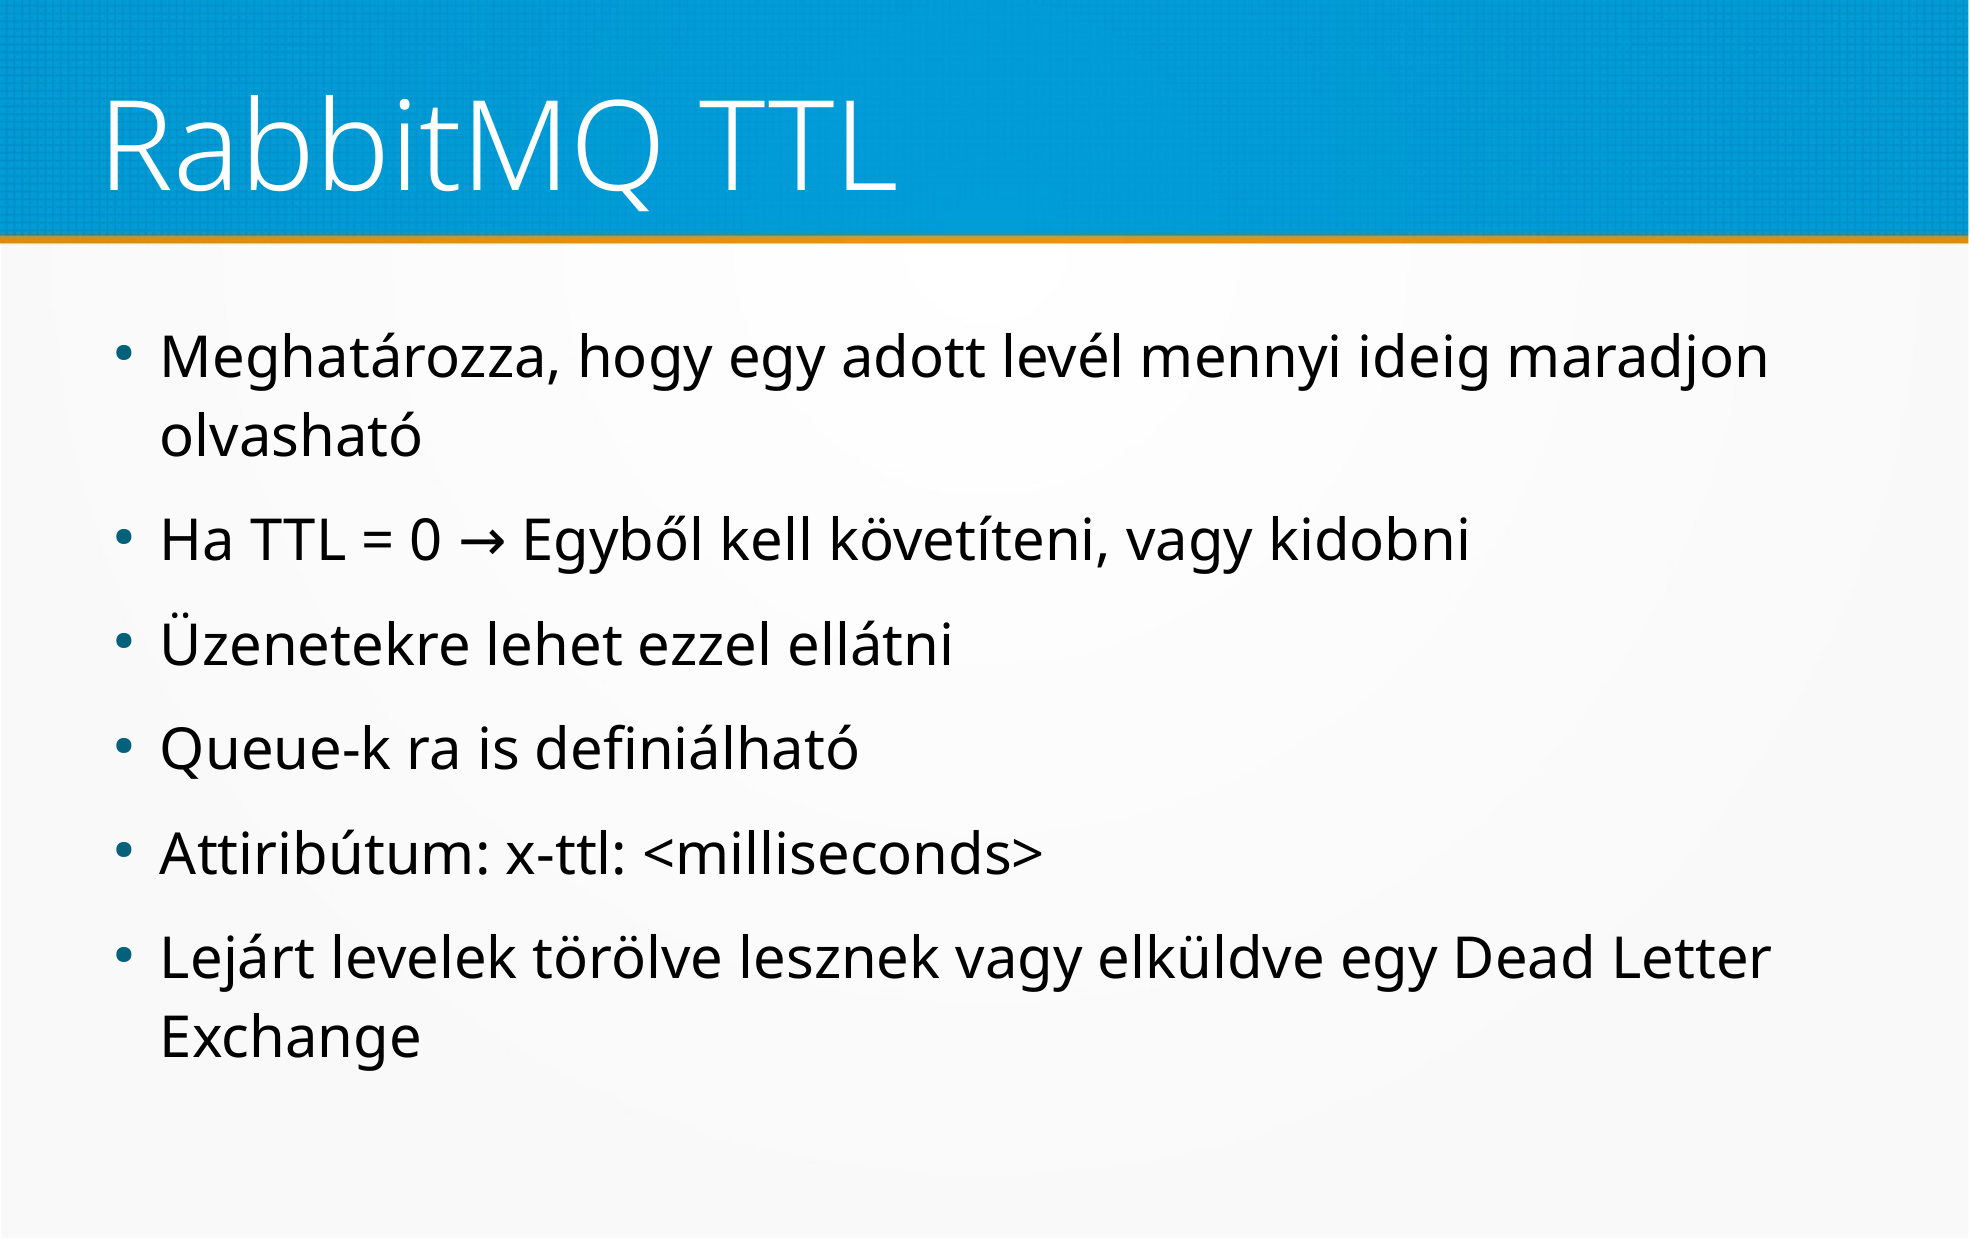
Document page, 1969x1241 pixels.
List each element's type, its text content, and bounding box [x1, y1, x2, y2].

list Meghatározza, hogy egy adott levél mennyi ideig maradjon olvasható Ha TTL = 0 → Egyből kell követíteni, vagy kidobni Üzenetekre lehet ezzel ellátni Queue-k ra is definiálható Attiribútum: x-ttl: <milliseconds> Lejárt levelek törölve lesznek vagy elküldve egy Dead Letter Exchange [98, 315, 1861, 1081]
picture [0, 233, 1969, 1241]
title RabbitMQ TTL [98, 19, 1870, 227]
